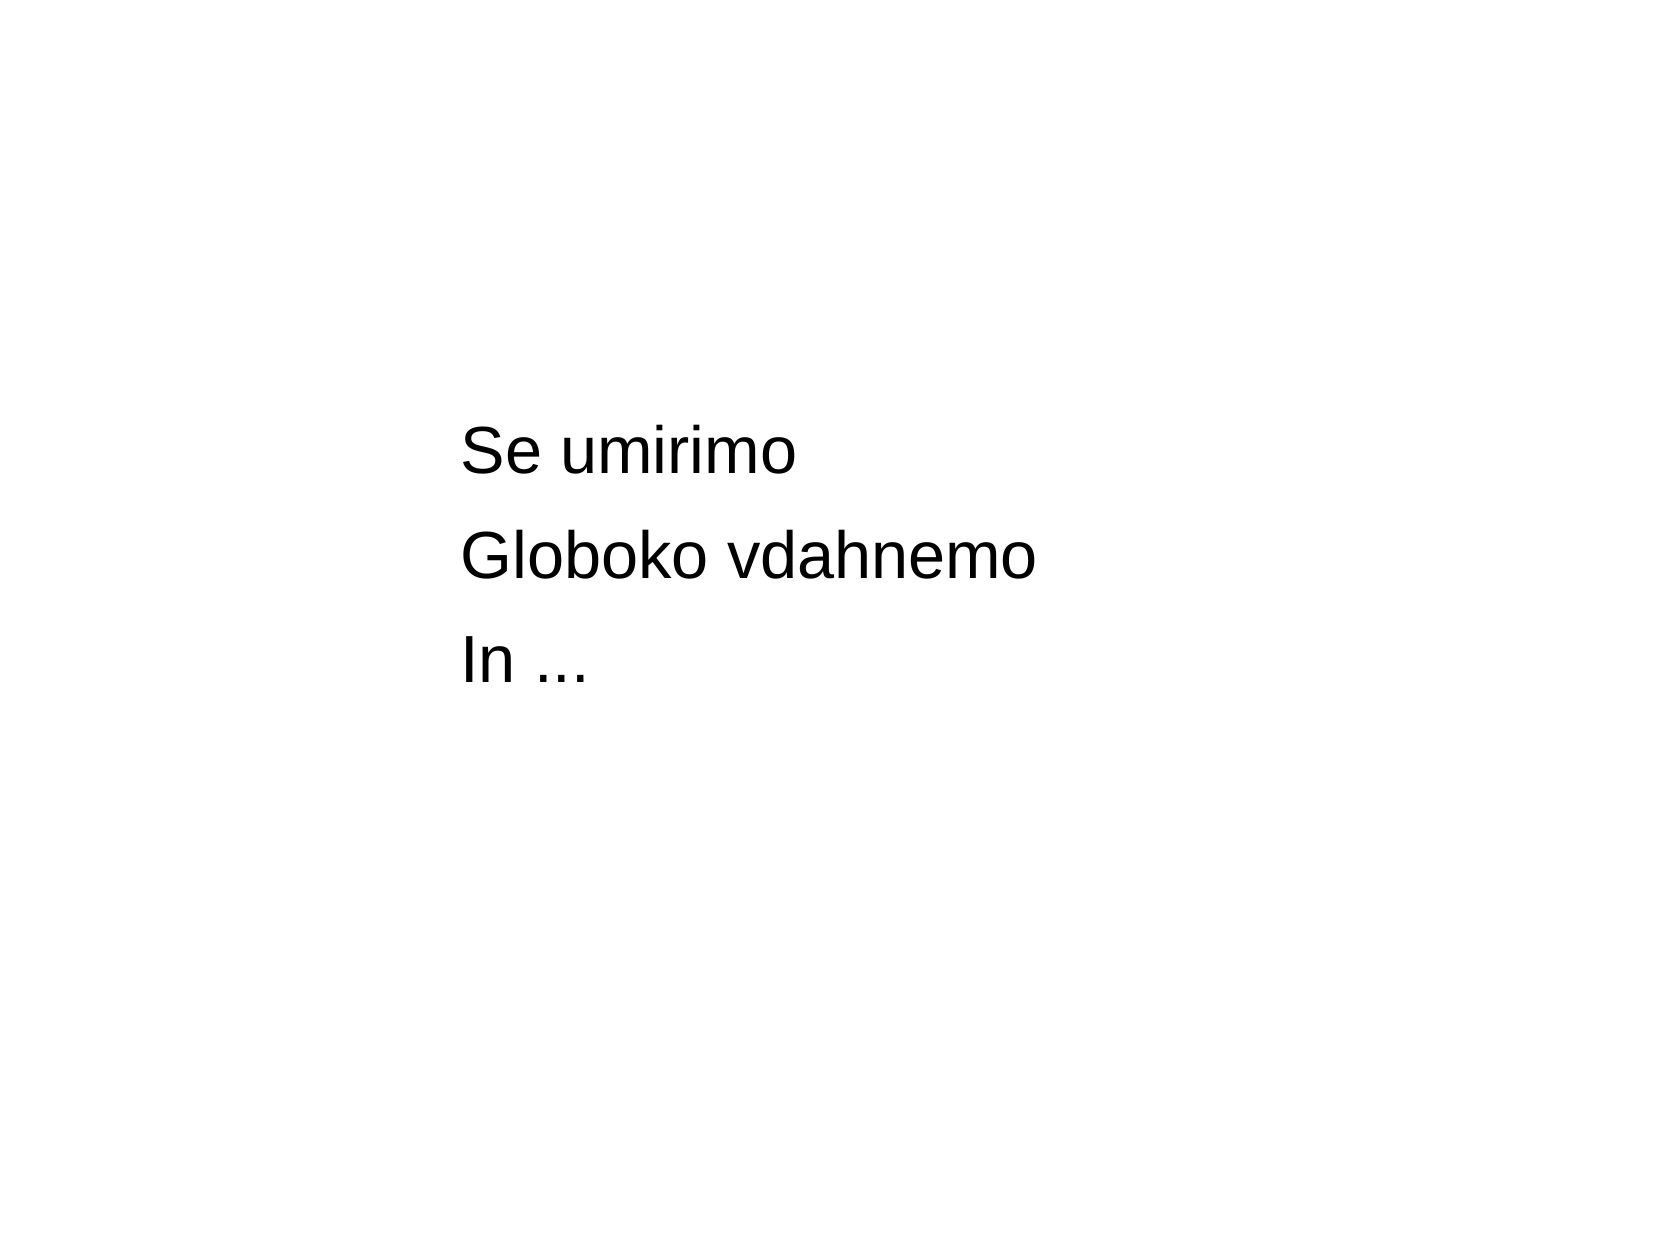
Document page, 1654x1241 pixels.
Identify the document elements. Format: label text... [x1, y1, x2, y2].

list Se umirimo Globoko vdahnemo In ... [442, 413, 1128, 744]
